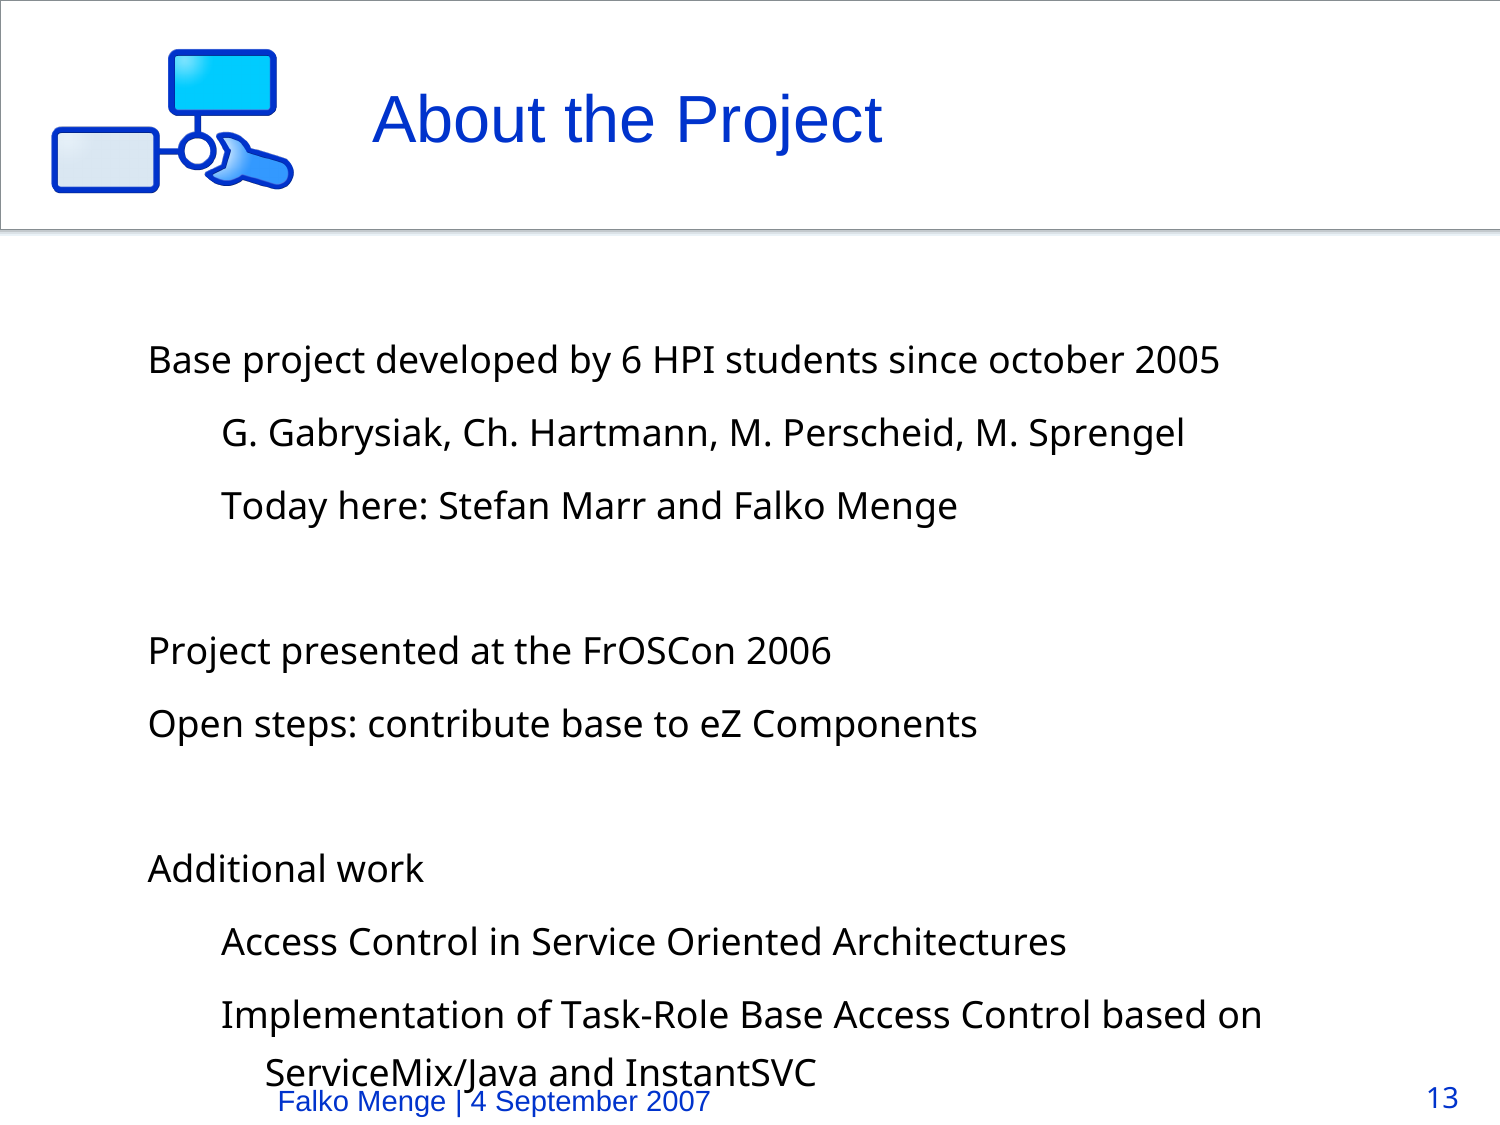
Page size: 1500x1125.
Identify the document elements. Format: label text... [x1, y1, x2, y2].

title About the Project [372, 19, 1500, 221]
picture [8, 19, 310, 224]
picture [0, 230, 1500, 236]
list Base project developed by 6 HPI students since october 2005 G. Gabrysiak, Ch. Hartmann, M. Perscheid, M. Sprengel Today here: Stefan Marr and Falko Menge Project presented at the FrOSCon 2006 Open steps: contribute base to eZ Components Additional work Access Control in Service Oriented Architectures Implementation of Task-Role Base Access Control based on ServiceMix/Java and InstantSVC [117, 326, 1459, 1071]
